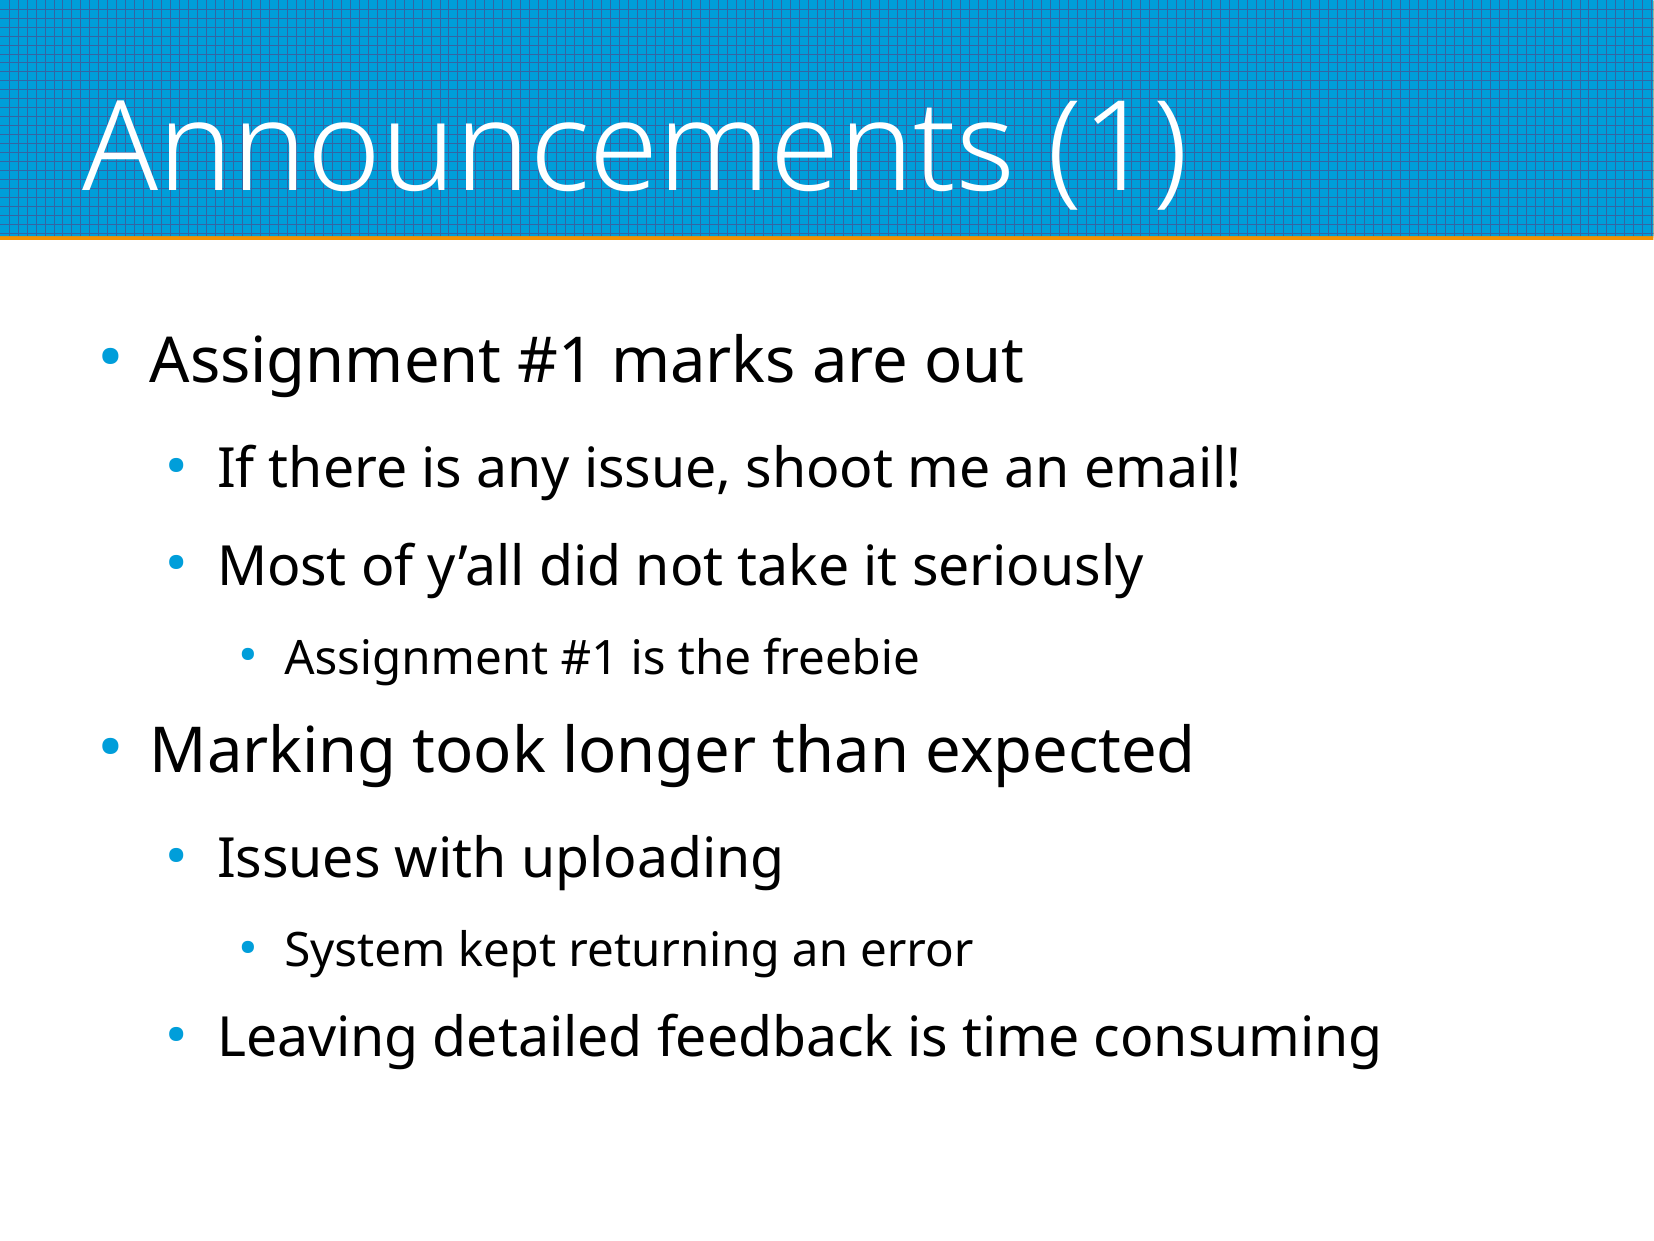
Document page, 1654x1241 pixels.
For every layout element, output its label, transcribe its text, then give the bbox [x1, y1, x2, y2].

list Assignment #1 marks are out If there is any issue, shoot me an email! Most of y’all did not take it seriously Assignment #1 is the freebie Marking took longer than expected Issues with uploading System kept returning an error Leaving detailed feedback is time consuming [82, 314, 1563, 1081]
title Announcements (1) [82, 19, 1571, 227]
